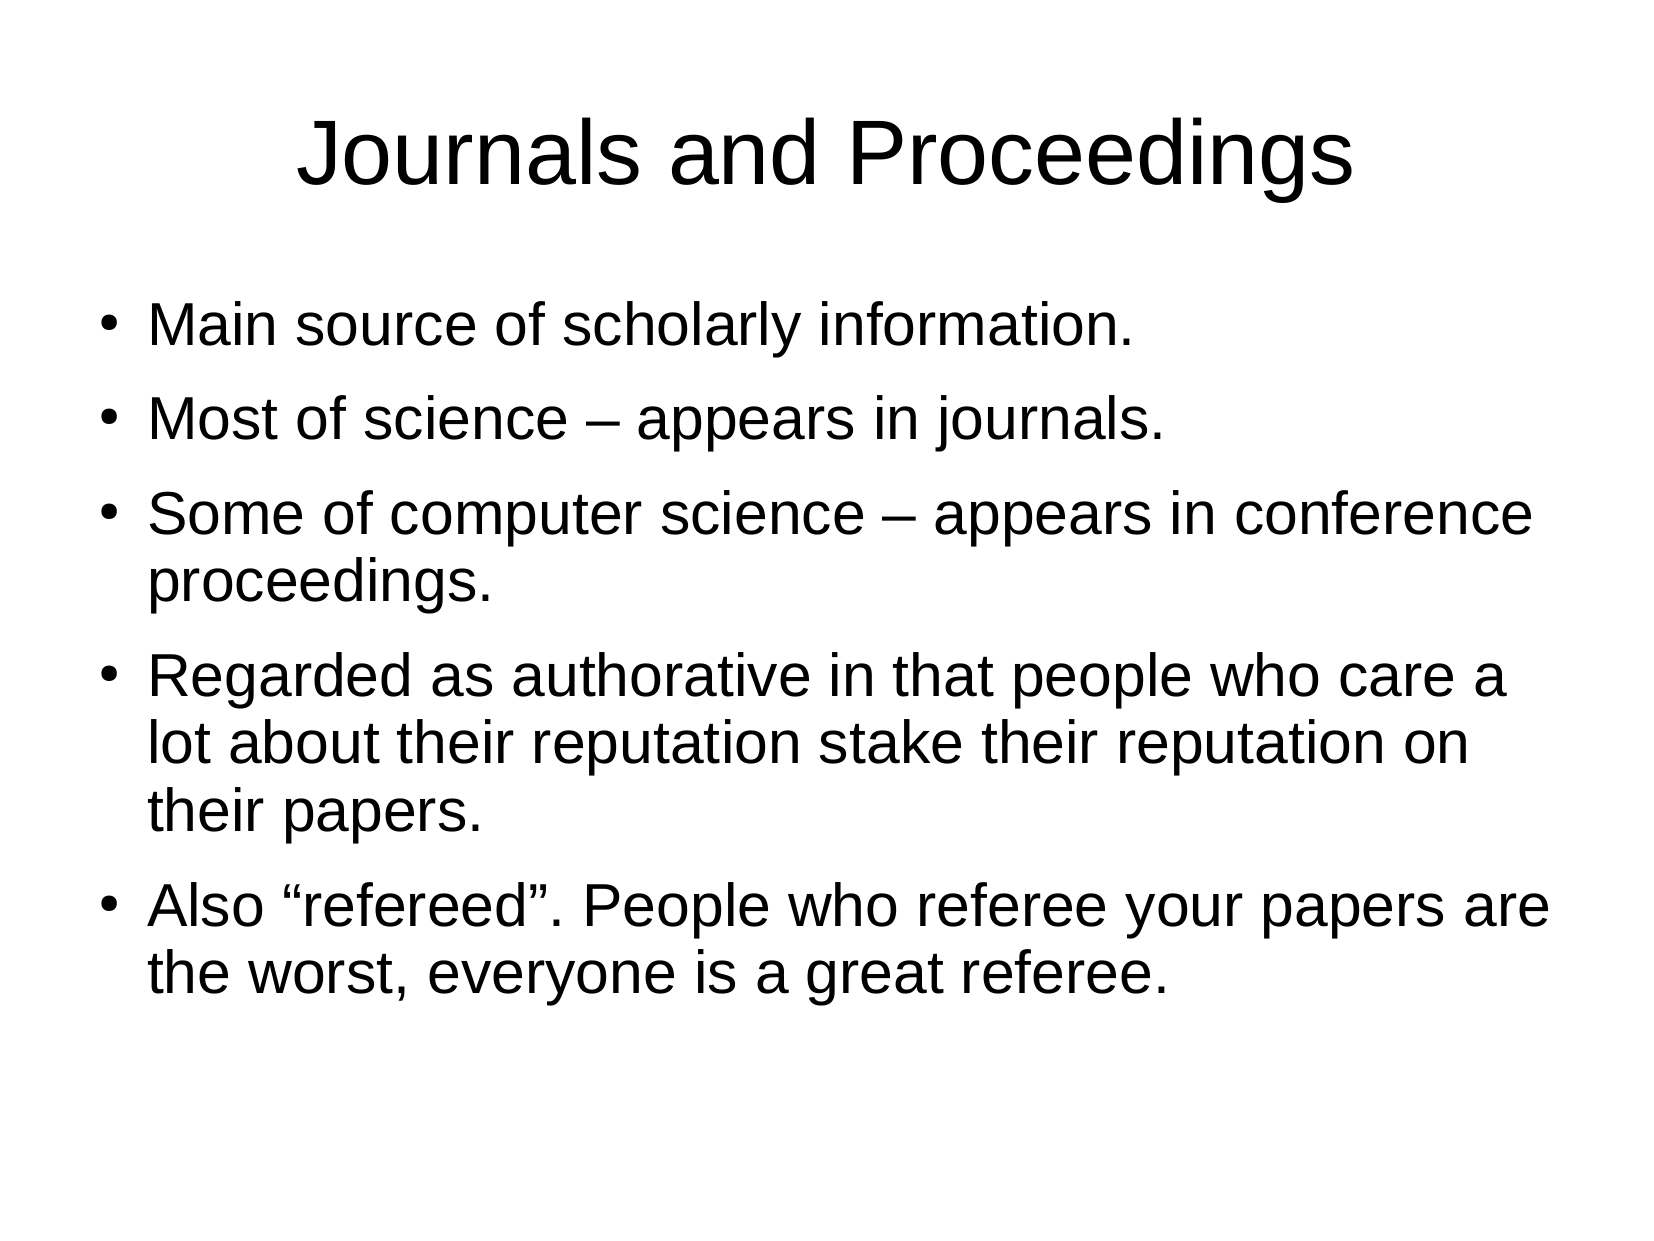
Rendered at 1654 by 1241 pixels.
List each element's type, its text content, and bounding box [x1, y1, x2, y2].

title Journals and Proceedings [82, 49, 1571, 257]
list Main source of scholarly information. Most of science – appears in journals. Some of computer science – appears in conference proceedings. Regarded as authorative in that people who care a lot about their reputation stake their reputation on their papers. Also “refereed”. People who referee your papers are the worst, everyone is a great referee. [82, 290, 1571, 1010]
